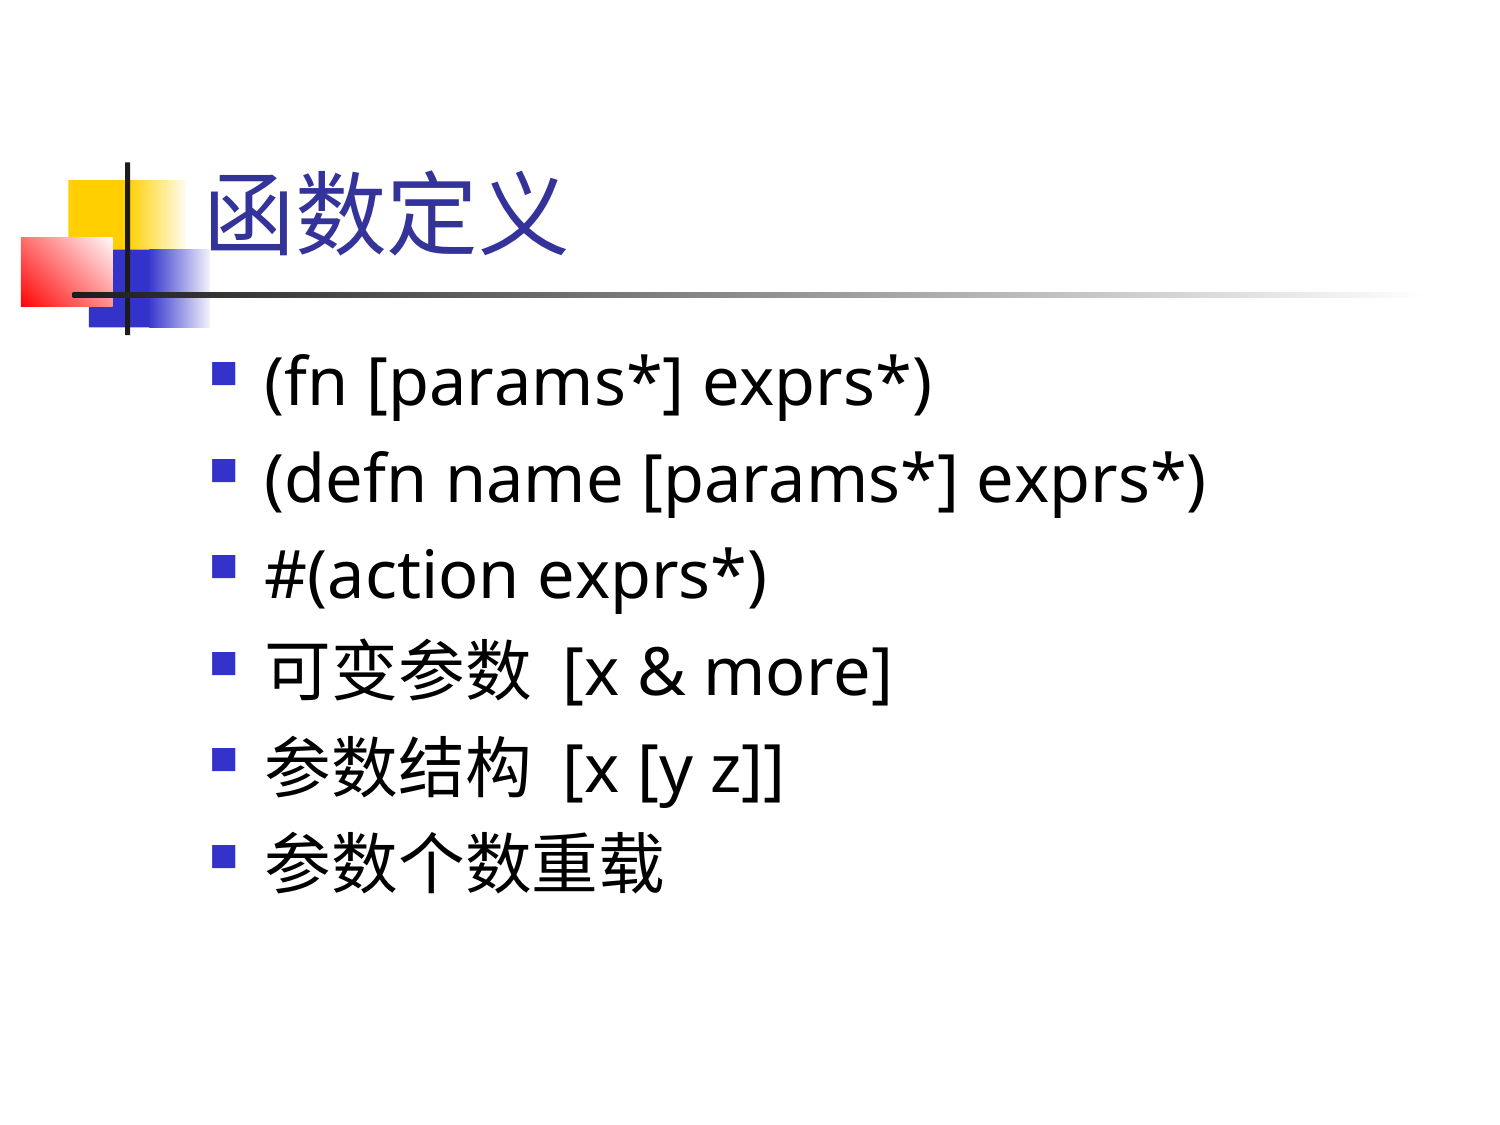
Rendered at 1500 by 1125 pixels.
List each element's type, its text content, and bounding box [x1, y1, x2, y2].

list (fn [params*] exprs*) (defn name [params*] exprs*) #(action exprs*) 可变参数 [x & more] 参数结构 [x [y z]] 参数个数重载 [193, 331, 1469, 1007]
title 函数定义 [188, 35, 1468, 276]
